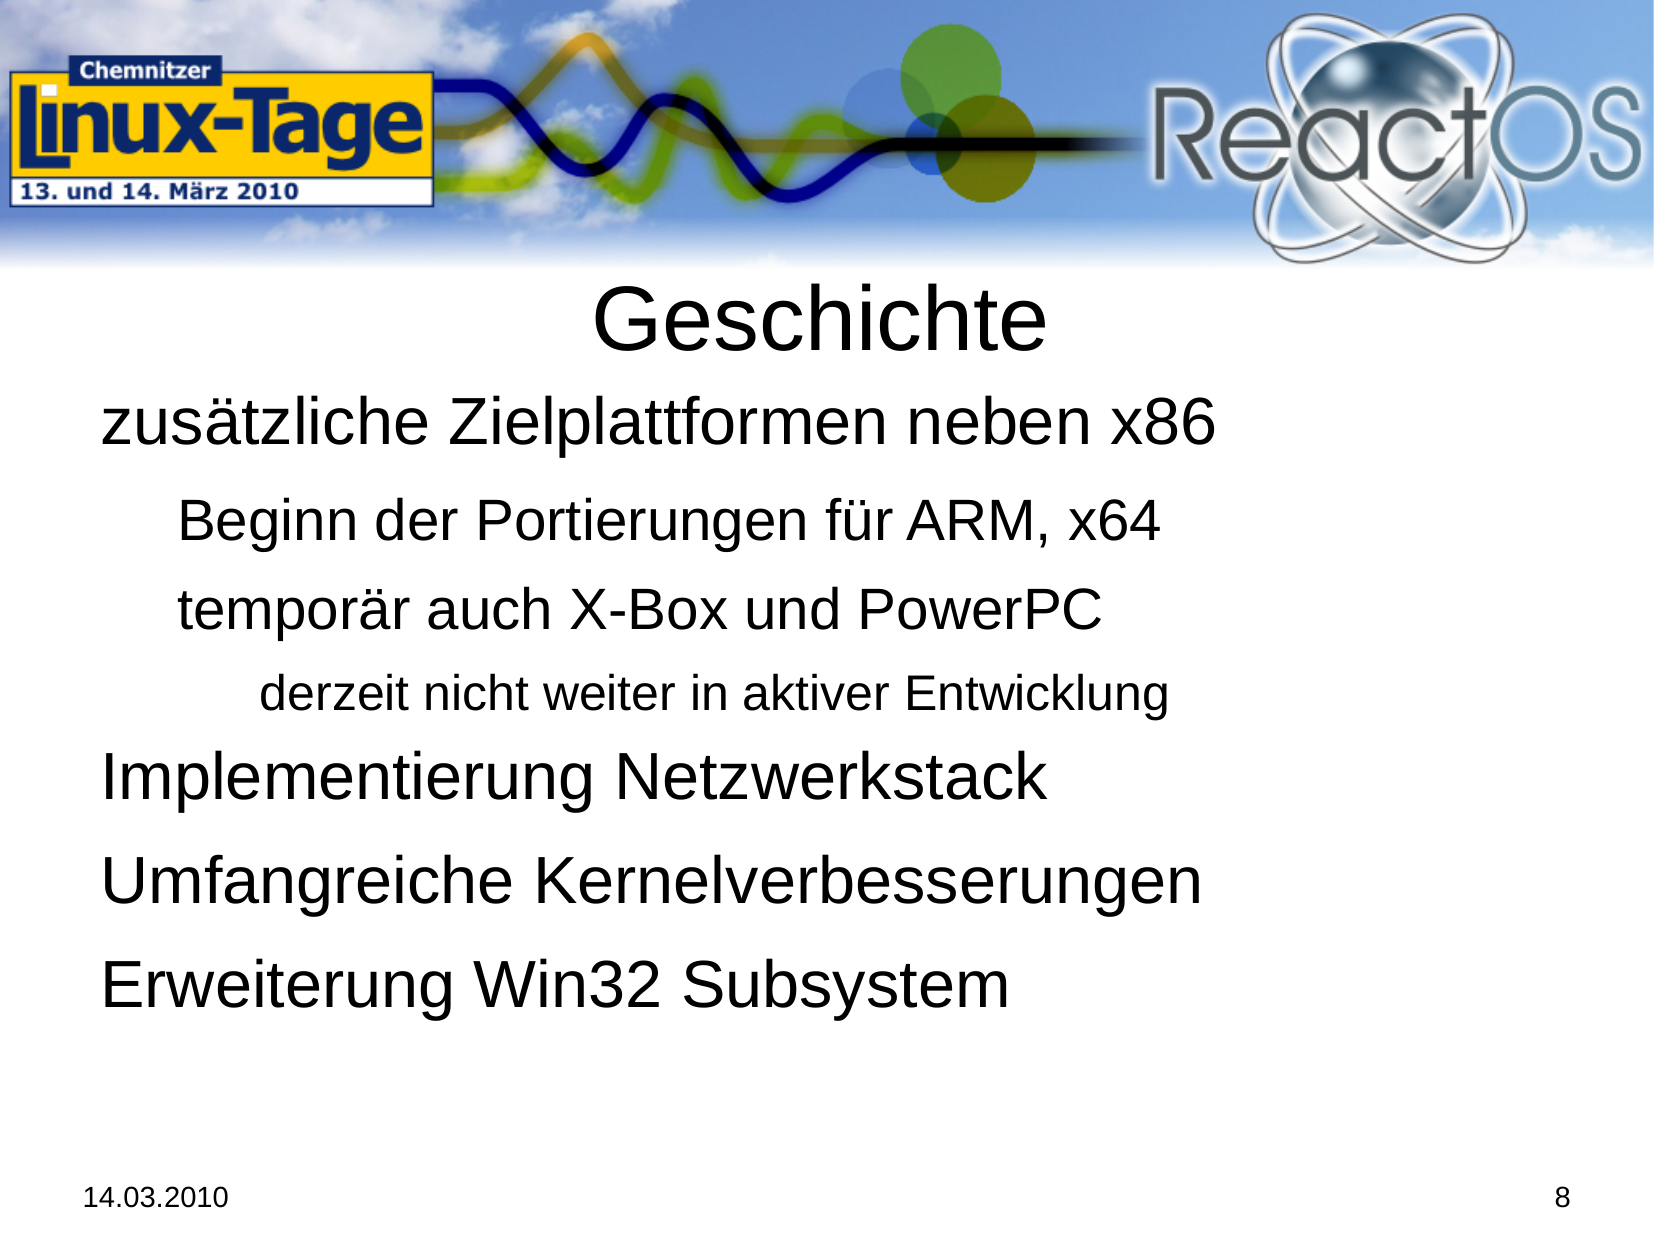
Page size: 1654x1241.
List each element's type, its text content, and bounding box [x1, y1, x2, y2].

title Geschichte [76, 230, 1565, 408]
picture [0, 0, 1654, 1241]
list zusätzliche Zielplattformen neben x86 Beginn der Portierungen für ARM, x64 temporär auch X-Box und PowerPC derzeit nicht weiter in aktiver Entwicklung Implementierung Netzwerkstack Umfangreiche Kernelverbesserungen Erweiterung Win32 Subsystem [82, 383, 1571, 1094]
